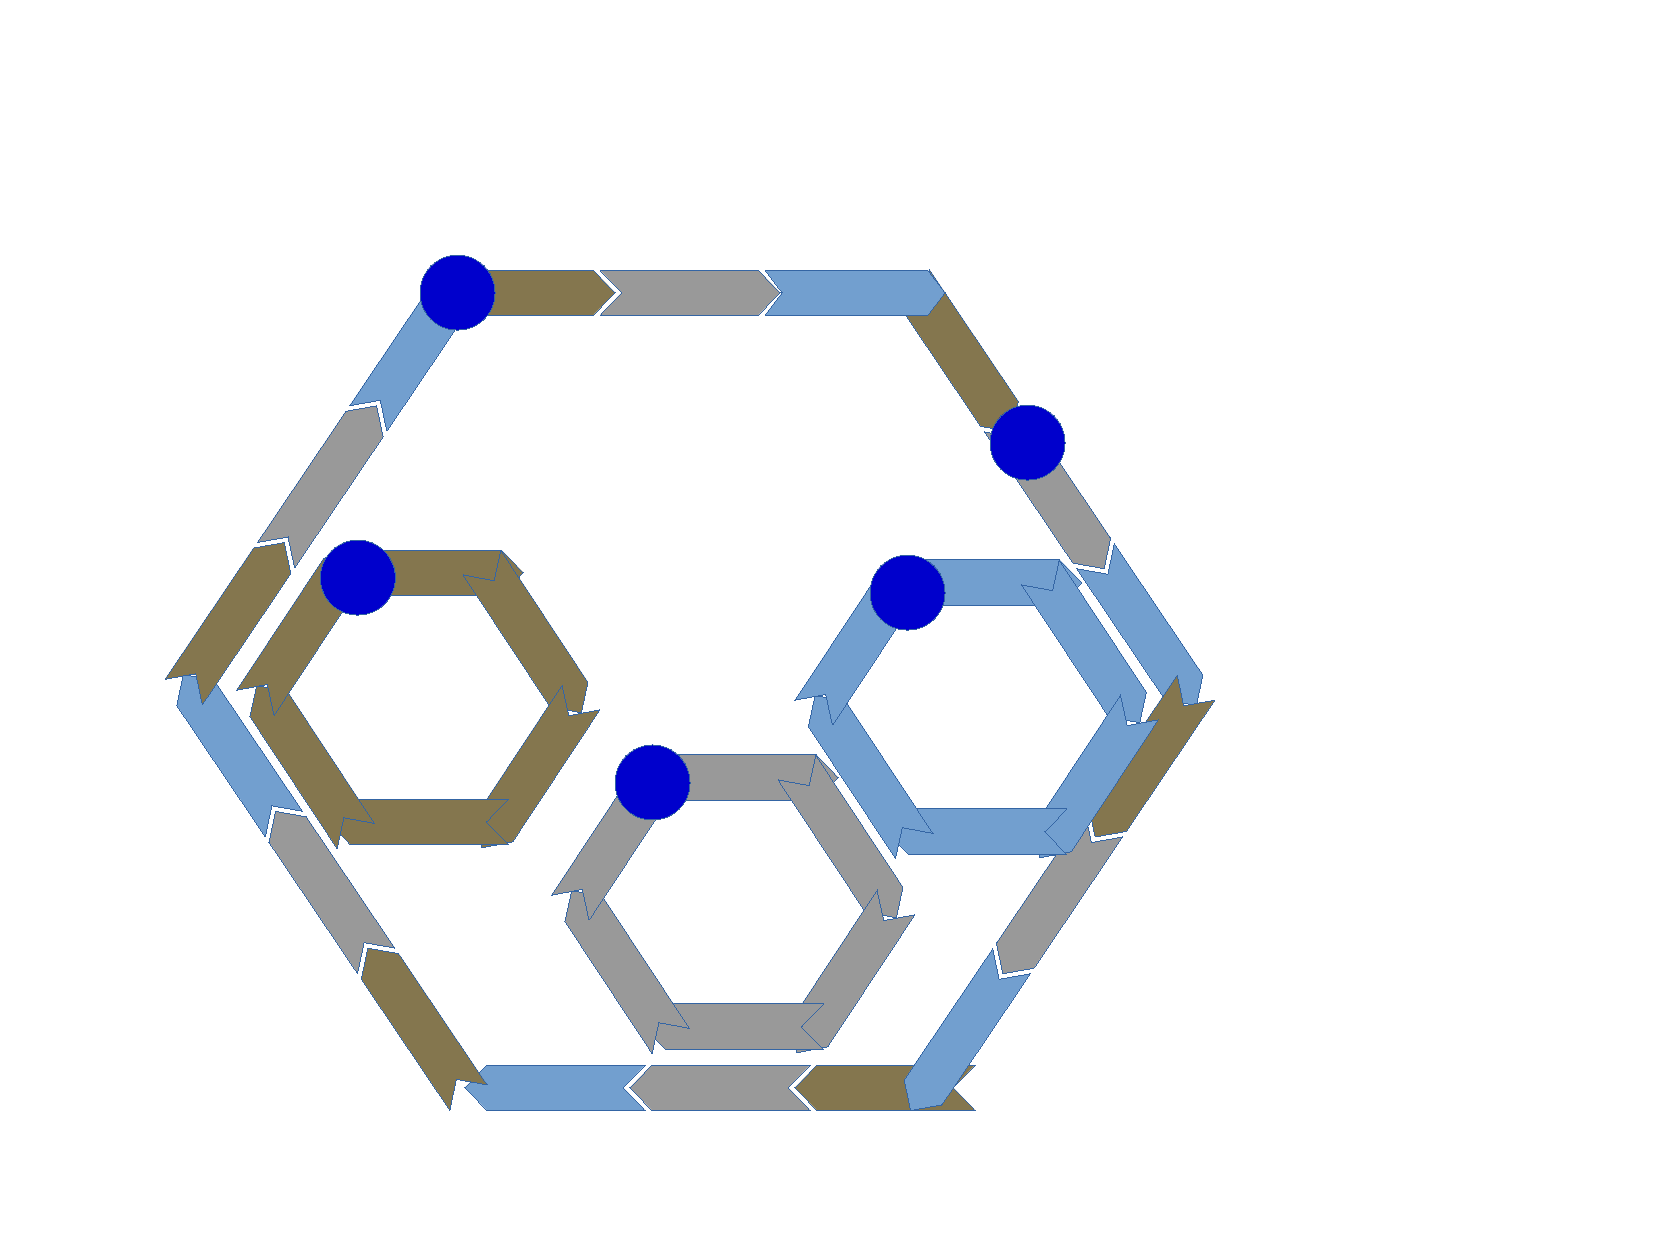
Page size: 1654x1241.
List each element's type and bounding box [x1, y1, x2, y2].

text_box [268, 811, 395, 974]
text_box [349, 255, 616, 431]
text_box [165, 542, 303, 837]
text_box [257, 405, 384, 568]
text_box [236, 540, 600, 849]
text_box [794, 948, 1031, 1111]
text_box [600, 269, 1111, 569]
text_box [629, 1065, 811, 1111]
text_box [794, 543, 1215, 974]
text_box [361, 948, 646, 1111]
text_box [551, 744, 915, 1054]
